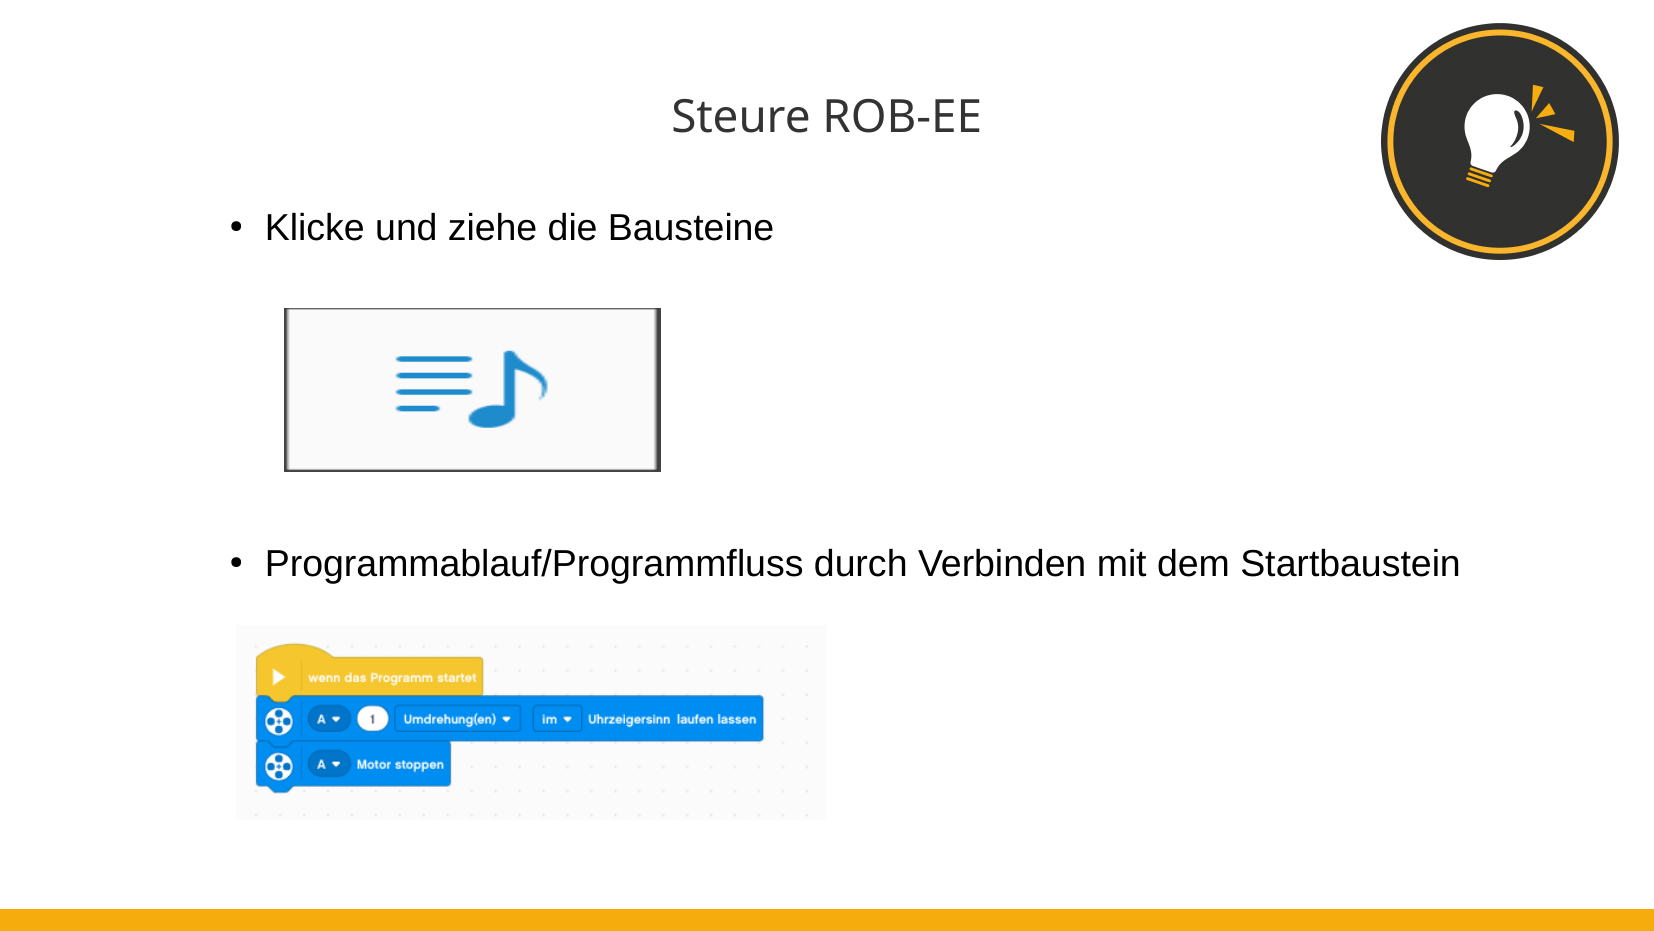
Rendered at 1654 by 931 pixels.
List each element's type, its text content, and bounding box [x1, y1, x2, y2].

text_box [0, 909, 1654, 931]
text_box [283, 307, 662, 473]
title Steure ROB-EE [82, 37, 1381, 193]
picture [1381, 23, 1619, 260]
picture [236, 625, 826, 820]
text_box Klicke und ziehe die Bausteine Programmablauf/Programmfluss durch Verbinden mit dem Startbaustein [214, 199, 1573, 837]
